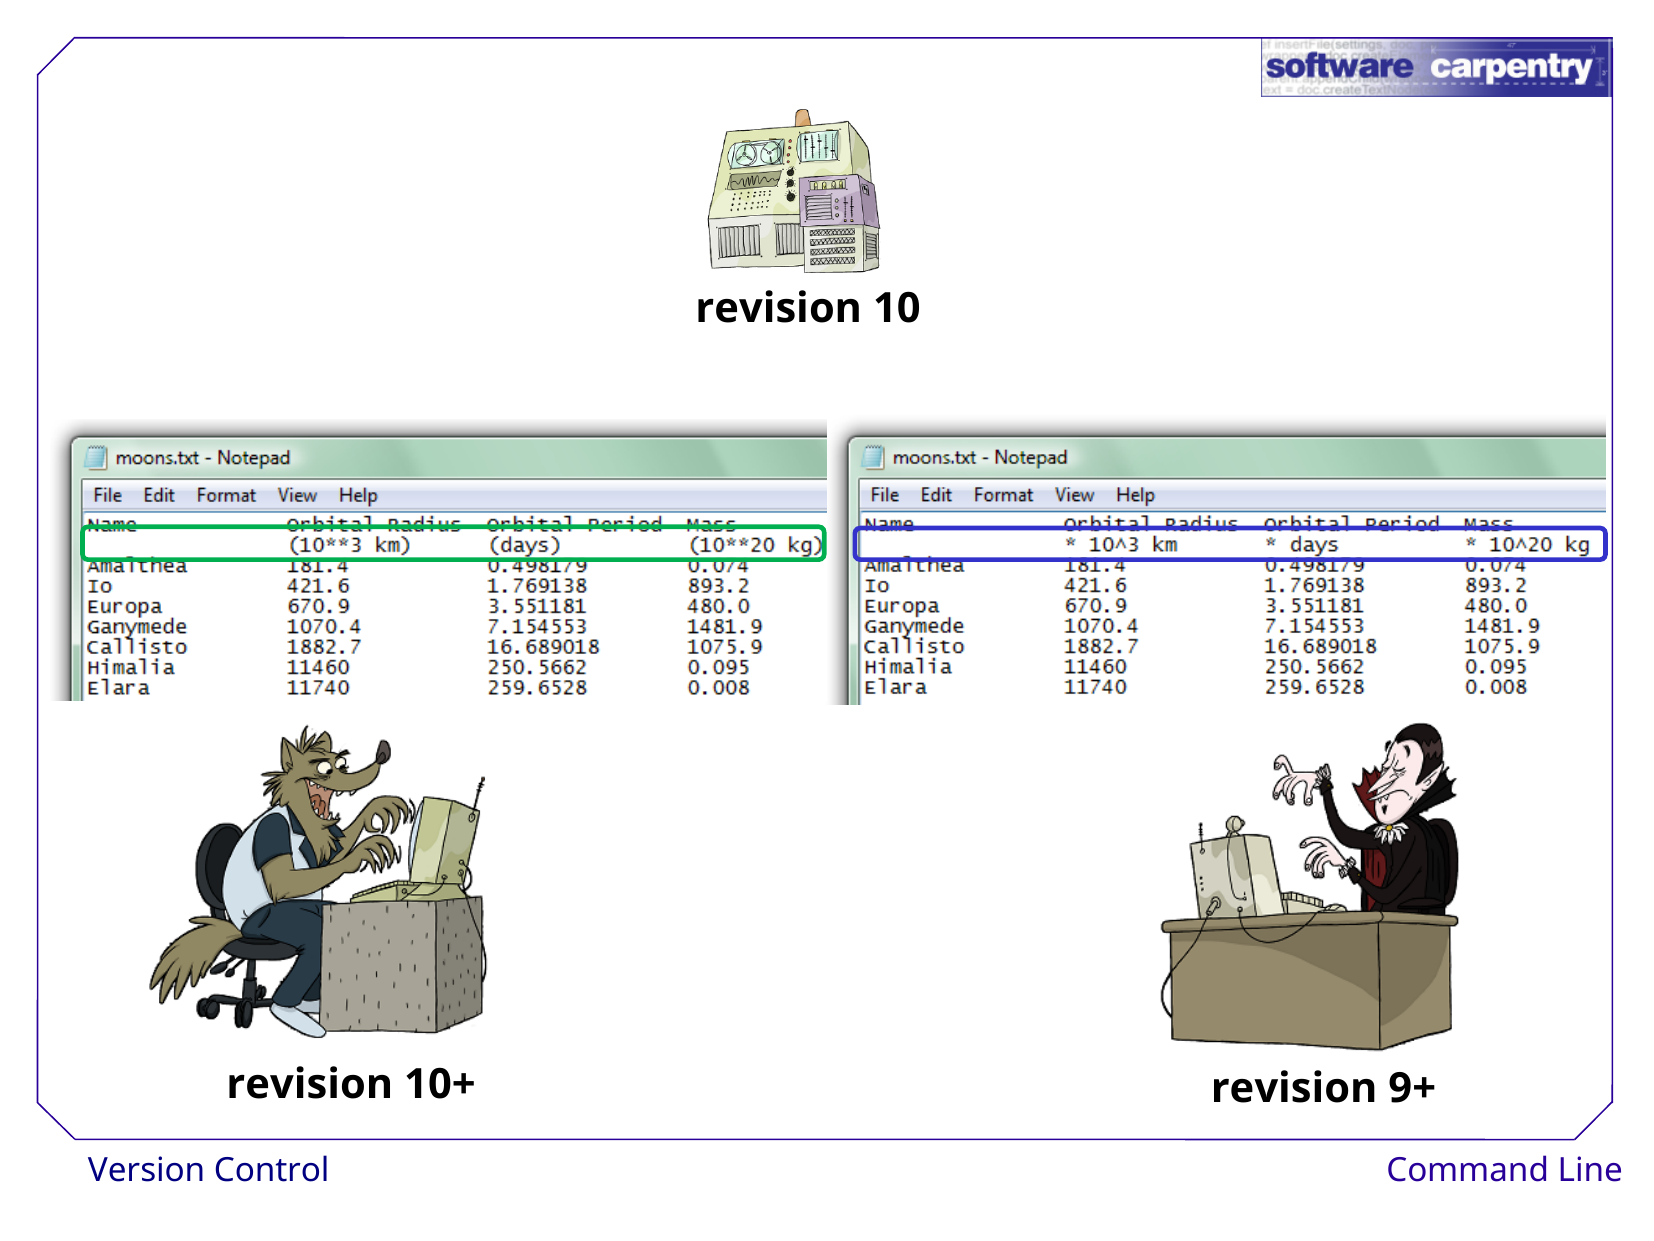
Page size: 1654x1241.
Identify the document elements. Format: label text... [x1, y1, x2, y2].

text_box revision 10+ [211, 1053, 492, 1116]
picture [858, 531, 1603, 557]
picture [688, 90, 903, 277]
text_box revision 10 [680, 277, 937, 340]
picture [50, 414, 1606, 1067]
picture [1261, 39, 1613, 97]
picture [137, 705, 516, 1069]
text_box revision 9+ [1196, 1057, 1452, 1120]
